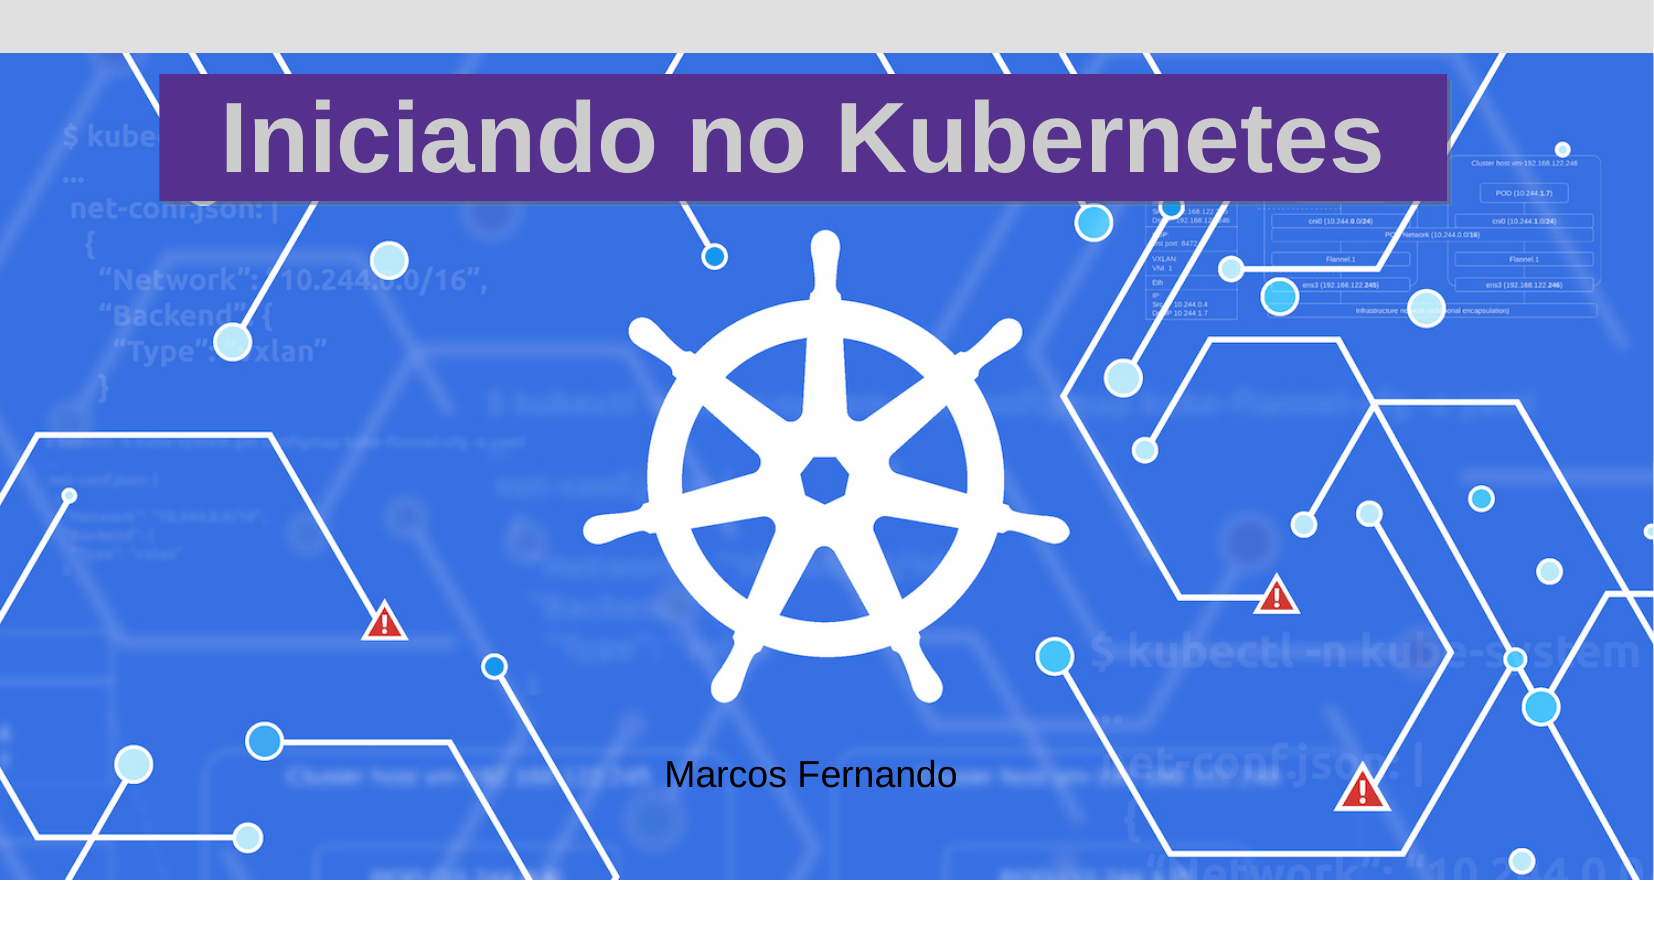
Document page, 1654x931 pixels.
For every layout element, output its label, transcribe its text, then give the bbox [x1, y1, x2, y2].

text_box Marcos Fernando [649, 746, 993, 804]
text_box Iniciando no Kubernetes [159, 74, 1447, 201]
picture [0, 53, 1654, 880]
